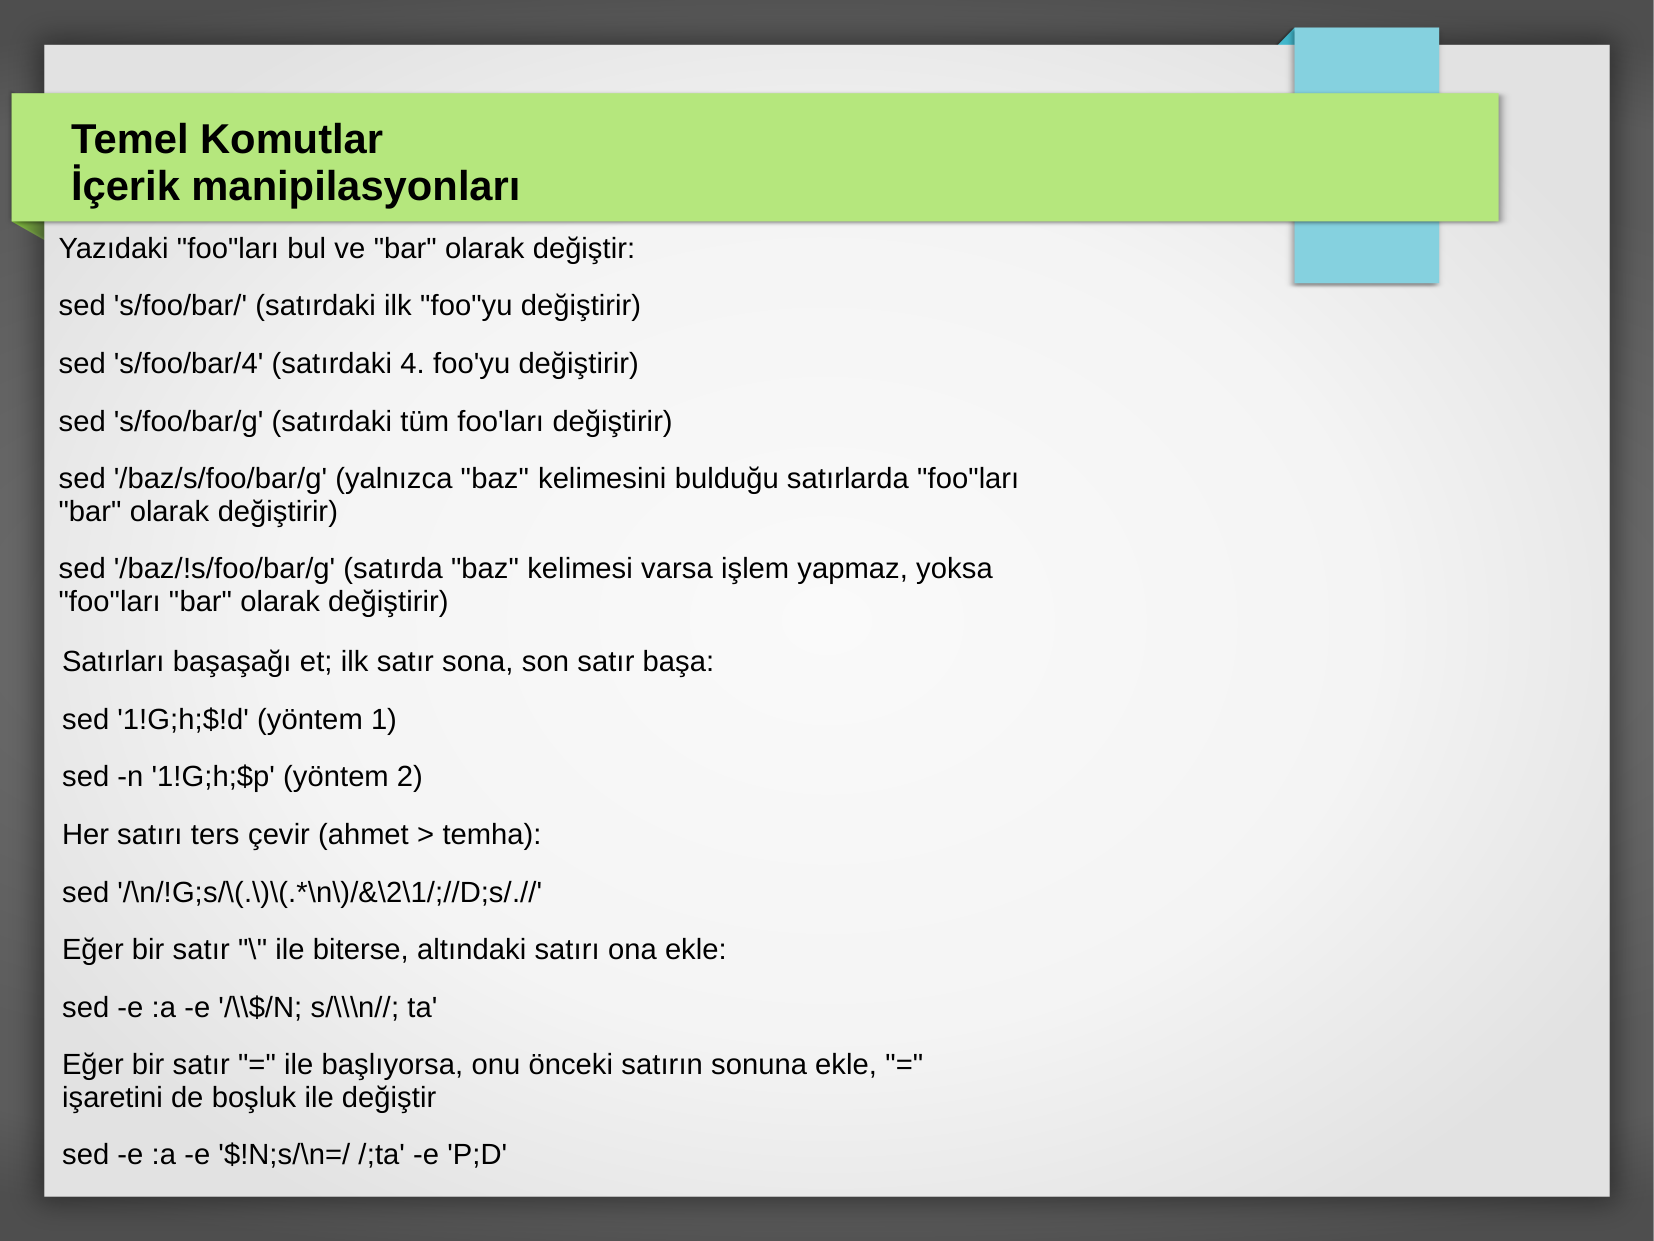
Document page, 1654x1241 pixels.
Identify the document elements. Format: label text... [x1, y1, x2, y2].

picture [0, 0, 1654, 1241]
text_box Satırları başaşağı et; ilk satır sona, son satır başa: sed '1!G;h;$!d' (yöntem 1) sed -n '1!G;h;$p' (yöntem 2) Her satırı ters çevir (ahmet > temha): sed '/\n/!G;s/\(.\)\(.*\n\)/&\2\1/;//D;s/.//' Eğer bir satır "\" ile biterse, altındaki satırı ona ekle: sed -e :a -e '/\\$/N; s/\\\n//; ta' Eğer bir satır "=" ile başlıyorsa, onu önceki satırın sonuna ekle, "=" işaretini de boşluk ile değiştir sed -e :a -e '$!N;s/\n=/ /;ta' -e 'P;D' [47, 637, 972, 1237]
text_box Yazıdaki "foo"ları bul ve "bar" olarak değiştir: sed 's/foo/bar/' (satırdaki ilk "foo"yu değiştirir) sed 's/foo/bar/4' (satırdaki 4. foo'yu değiştirir) sed 's/foo/bar/g' (satırdaki tüm foo'ları değiştirir) sed '/baz/s/foo/bar/g' (yalnızca "baz" kelimesini bulduğu satırlarda "foo"ları "bar" olarak değiştirir) sed '/baz/!s/foo/bar/g' (satırda "baz" kelimesi varsa işlem yapmaz, yoksa "foo"ları "bar" olarak değiştirir) [43, 224, 1063, 736]
text_box Temel Komutlar İçerik manipilasyonları [56, 108, 638, 263]
